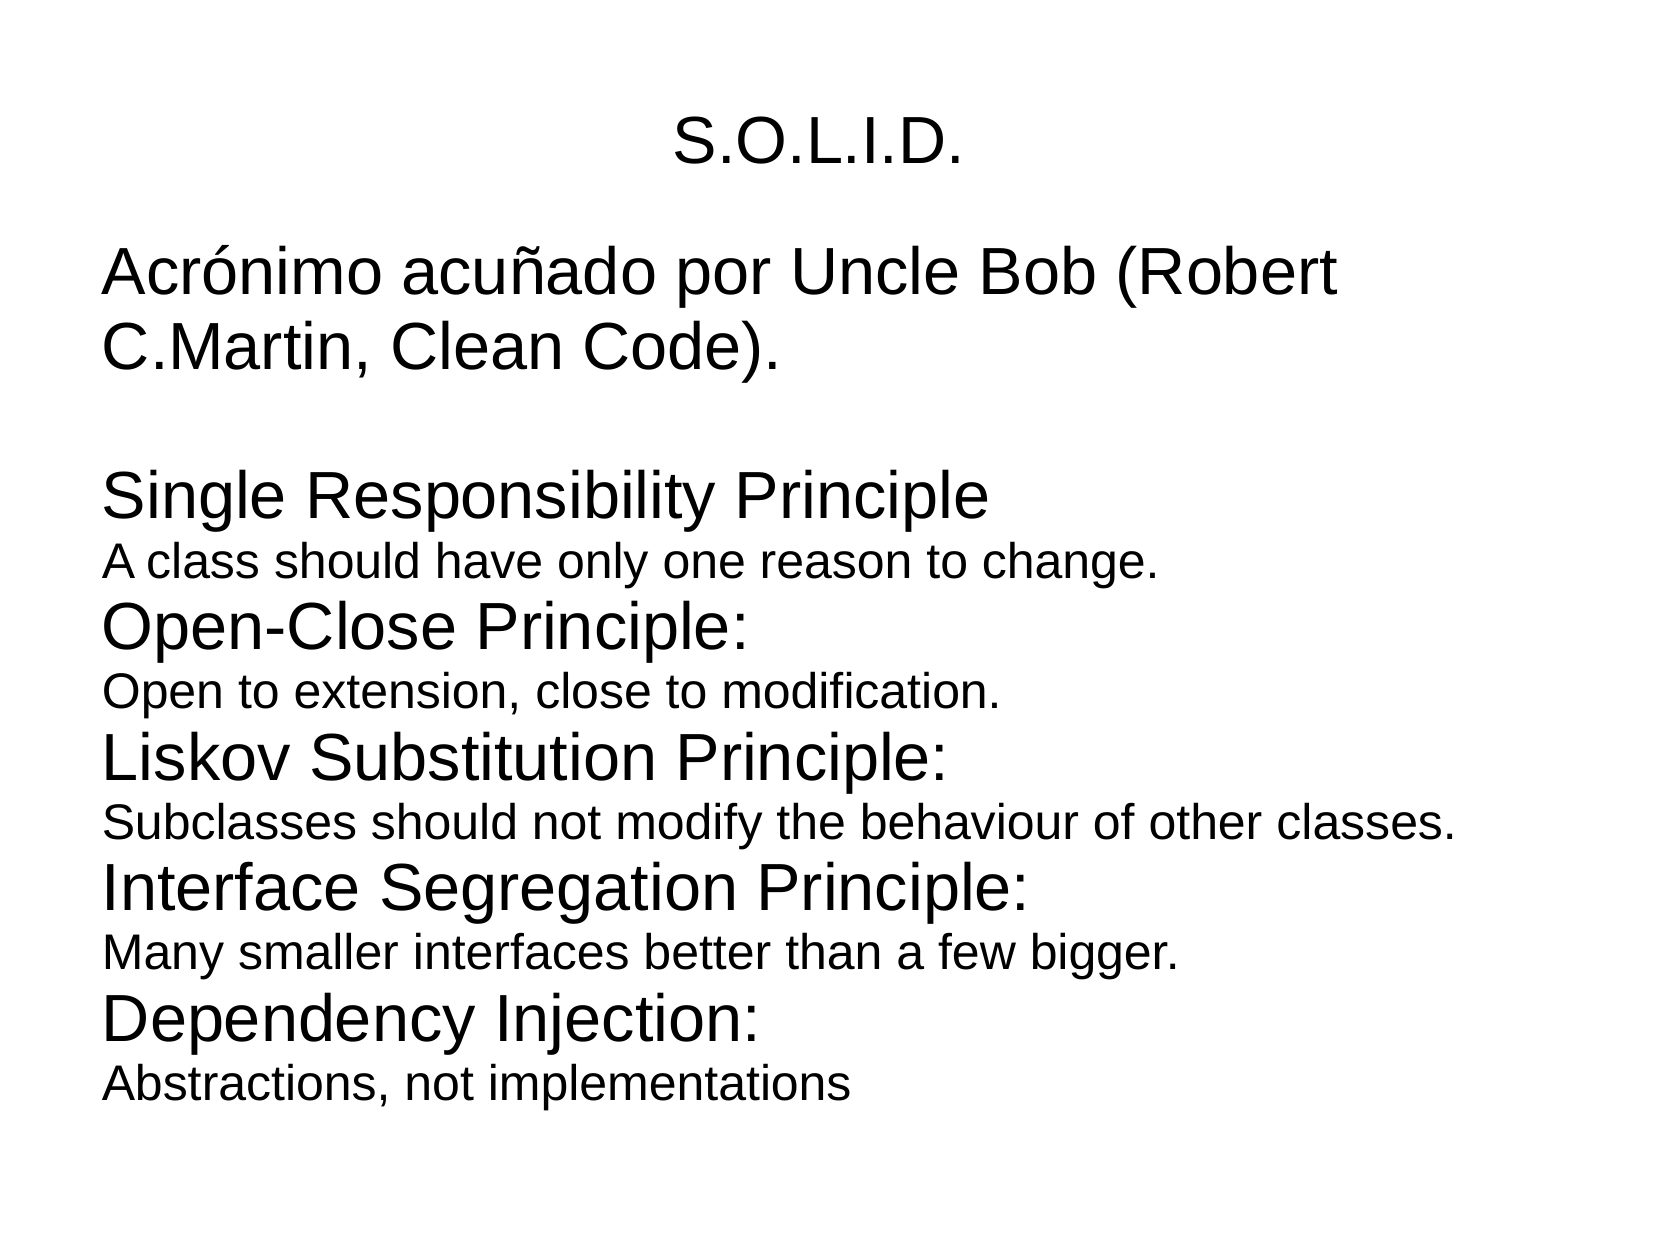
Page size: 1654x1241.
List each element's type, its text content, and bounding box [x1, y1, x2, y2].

subtitle S.O.L.I.D. [75, 40, 1564, 241]
text_box Acrónimo acuñado por Uncle Bob (Robert C.Martin, Clean Code). Single Responsibility Principle A class should have only one reason to change. Open-Close Principle: Open to extension, close to modification. Liskov Substitution Principle: Subclasses should not modify the behaviour of other classes. Interface Segregation Principle: Many smaller interfaces better than a few bigger. Dependency Injection: Abstractions, not implementations [101, 232, 1591, 1113]
